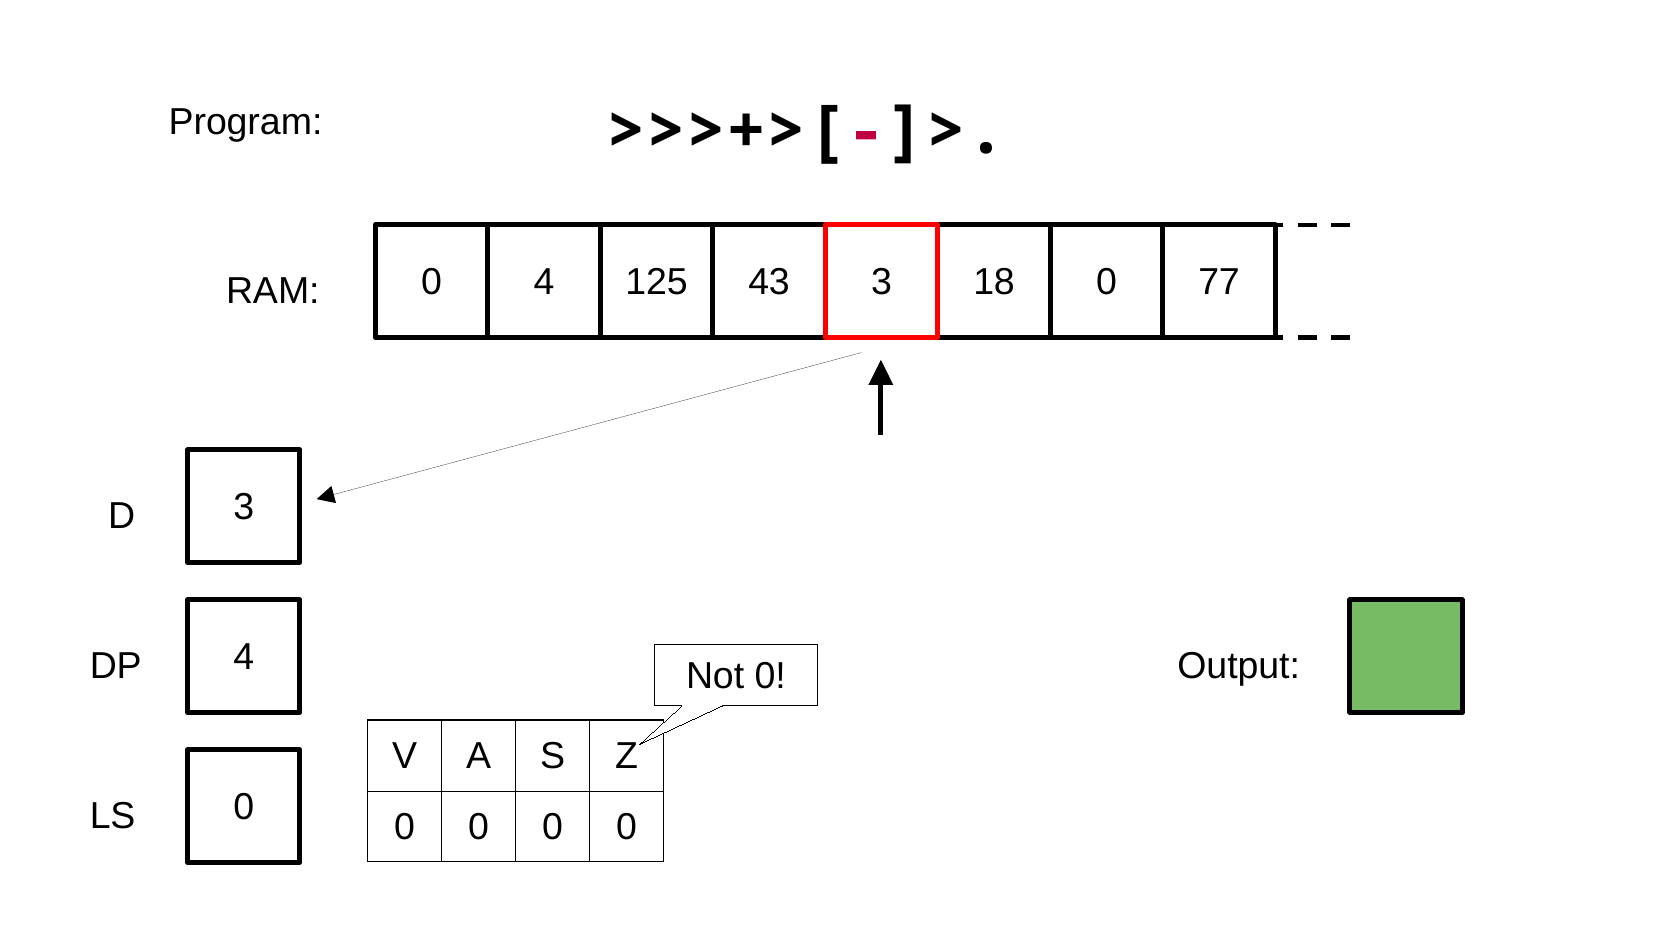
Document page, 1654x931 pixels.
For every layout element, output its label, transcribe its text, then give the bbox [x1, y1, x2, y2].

text_box [1349, 599, 1463, 713]
text_box Output: [1162, 637, 1336, 737]
table_header S [516, 721, 589, 791]
text_box >>>+>[-]>. [337, 74, 1275, 168]
text_box 18 [938, 224, 1050, 338]
table_cell 0 [590, 792, 663, 861]
text_box D [93, 487, 150, 545]
text_box 0 [187, 749, 300, 863]
table_header V [368, 721, 441, 791]
text_box 43 [712, 224, 825, 338]
text_box 125 [600, 224, 712, 338]
text_box Program: [153, 93, 337, 150]
table_cell 0 [442, 792, 515, 861]
text_box 4 [487, 224, 600, 338]
text_box 4 [187, 599, 300, 713]
table_header A [442, 721, 515, 791]
text_box LS [74, 787, 151, 845]
text_box 3 [825, 224, 938, 338]
table_header Z [590, 721, 663, 791]
table_cell 0 [368, 792, 441, 861]
text_box 0 [375, 224, 487, 338]
text_box Not 0! [639, 644, 818, 745]
text_box DP [74, 637, 157, 695]
text_box 77 [1162, 224, 1276, 338]
text_box 3 [187, 449, 300, 563]
table_cell 0 [516, 792, 589, 861]
text_box RAM: [211, 262, 362, 362]
text_box 0 [1050, 224, 1162, 338]
